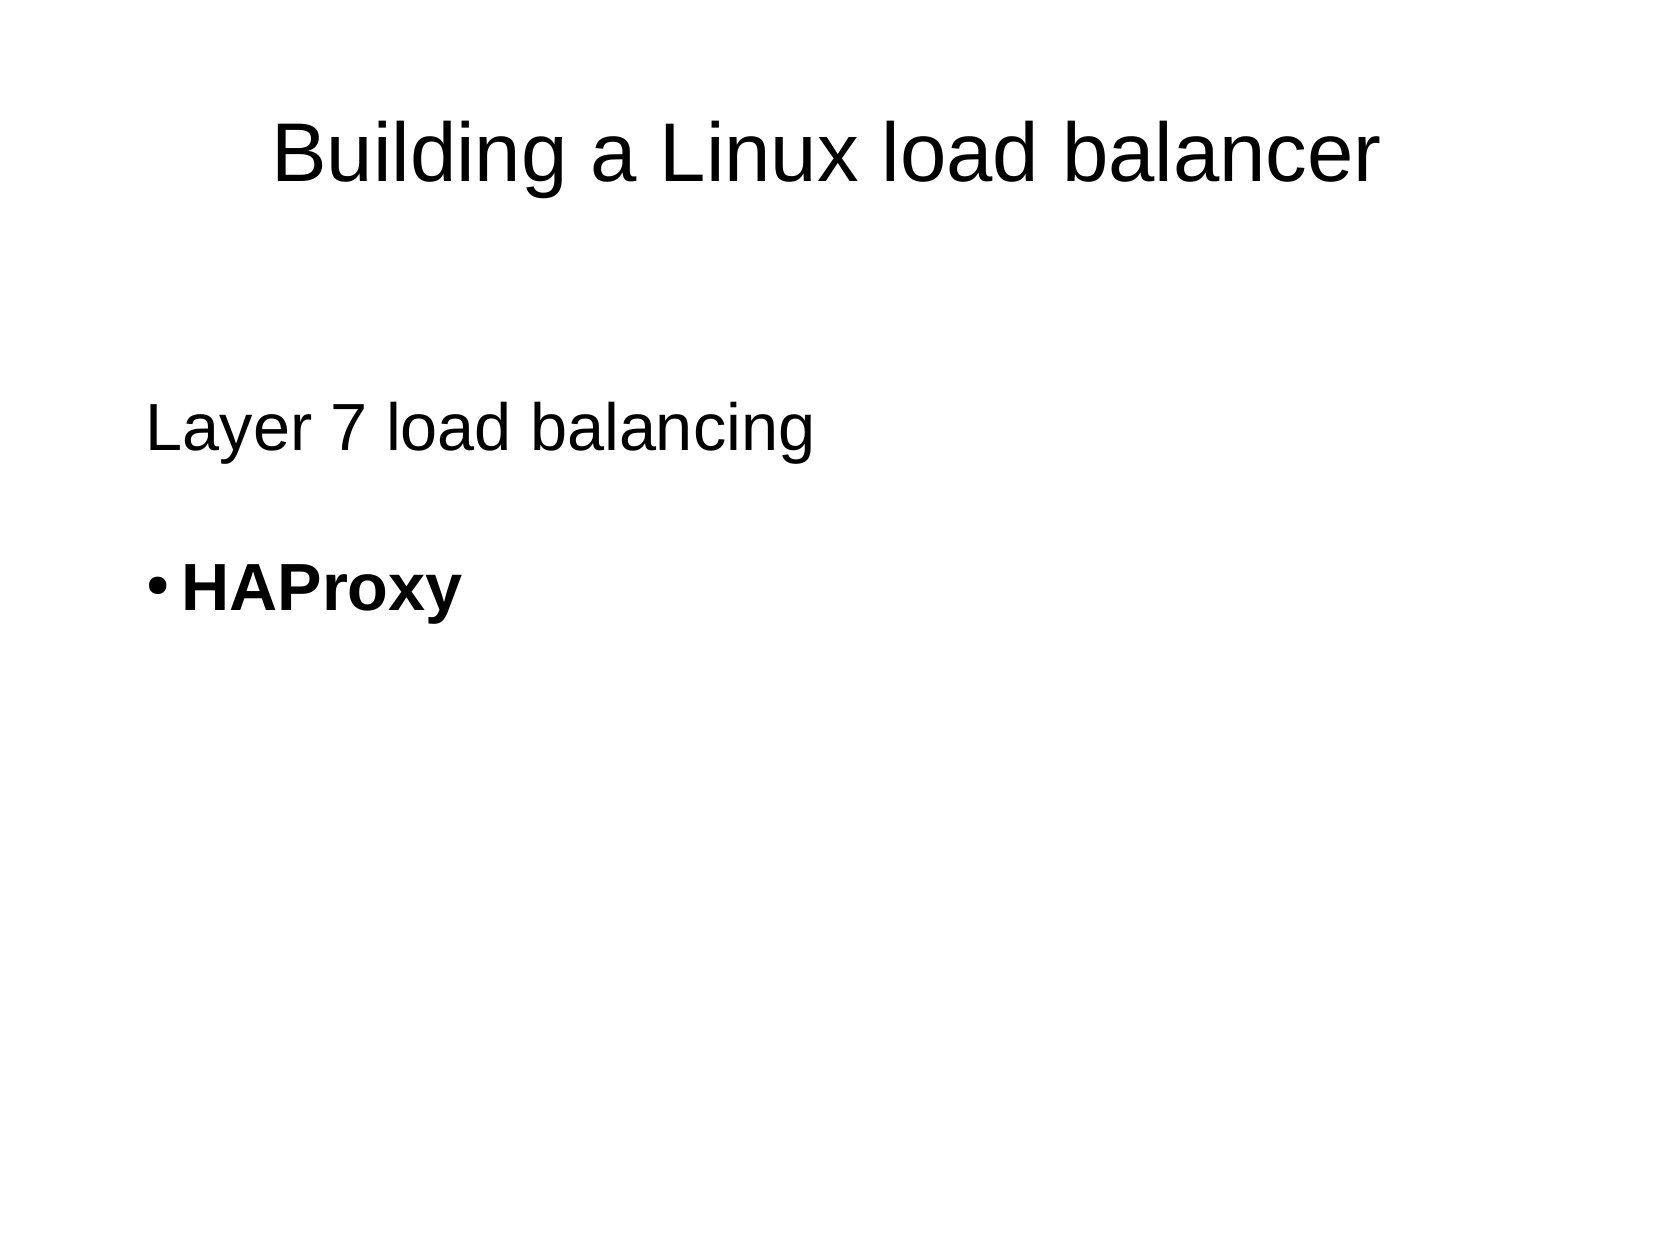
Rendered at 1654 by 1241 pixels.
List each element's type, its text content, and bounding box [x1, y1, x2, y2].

text_box Layer 7 load balancing HAProxy [131, 371, 1523, 891]
title Building a Linux load balancer [82, 49, 1571, 257]
